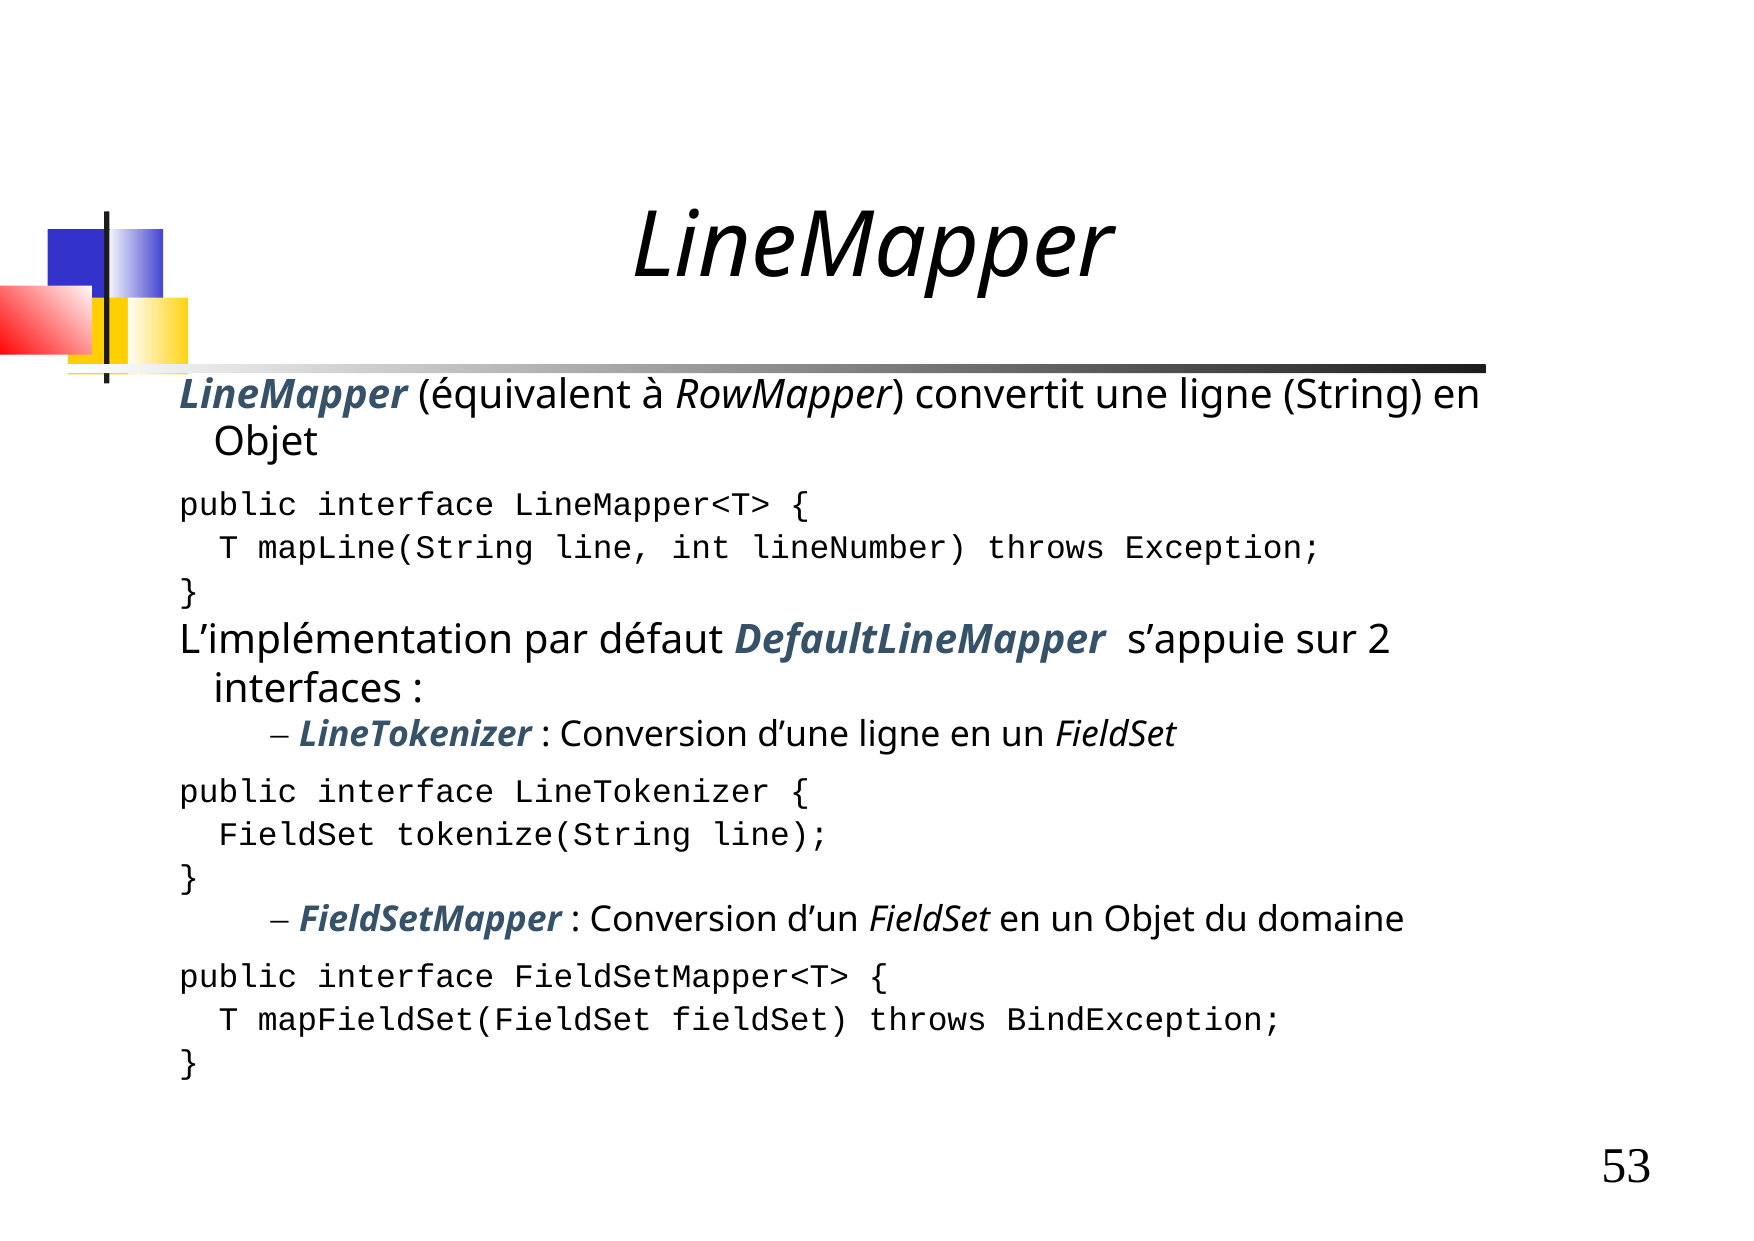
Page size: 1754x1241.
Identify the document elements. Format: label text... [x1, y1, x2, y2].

title LineMapper [179, 139, 1567, 351]
list LineMapper (équivalent à RowMapper) convertit une ligne (String) en Objet public interface LineMapper<T> { T mapLine(String line, int lineNumber) throws Exception; } L’implémentation par défaut DefaultLineMapper s’appuie sur 2 interfaces : LineTokenizer : Conversion d’une ligne en un FieldSet public interface LineTokenizer { FieldSet tokenize(String line); } FieldSetMapper : Conversion d’un FieldSet en un Objet du domaine public interface FieldSetMapper<T> { T mapFieldSet(FieldSet fieldSet) throws BindException; } [179, 371, 1567, 1091]
